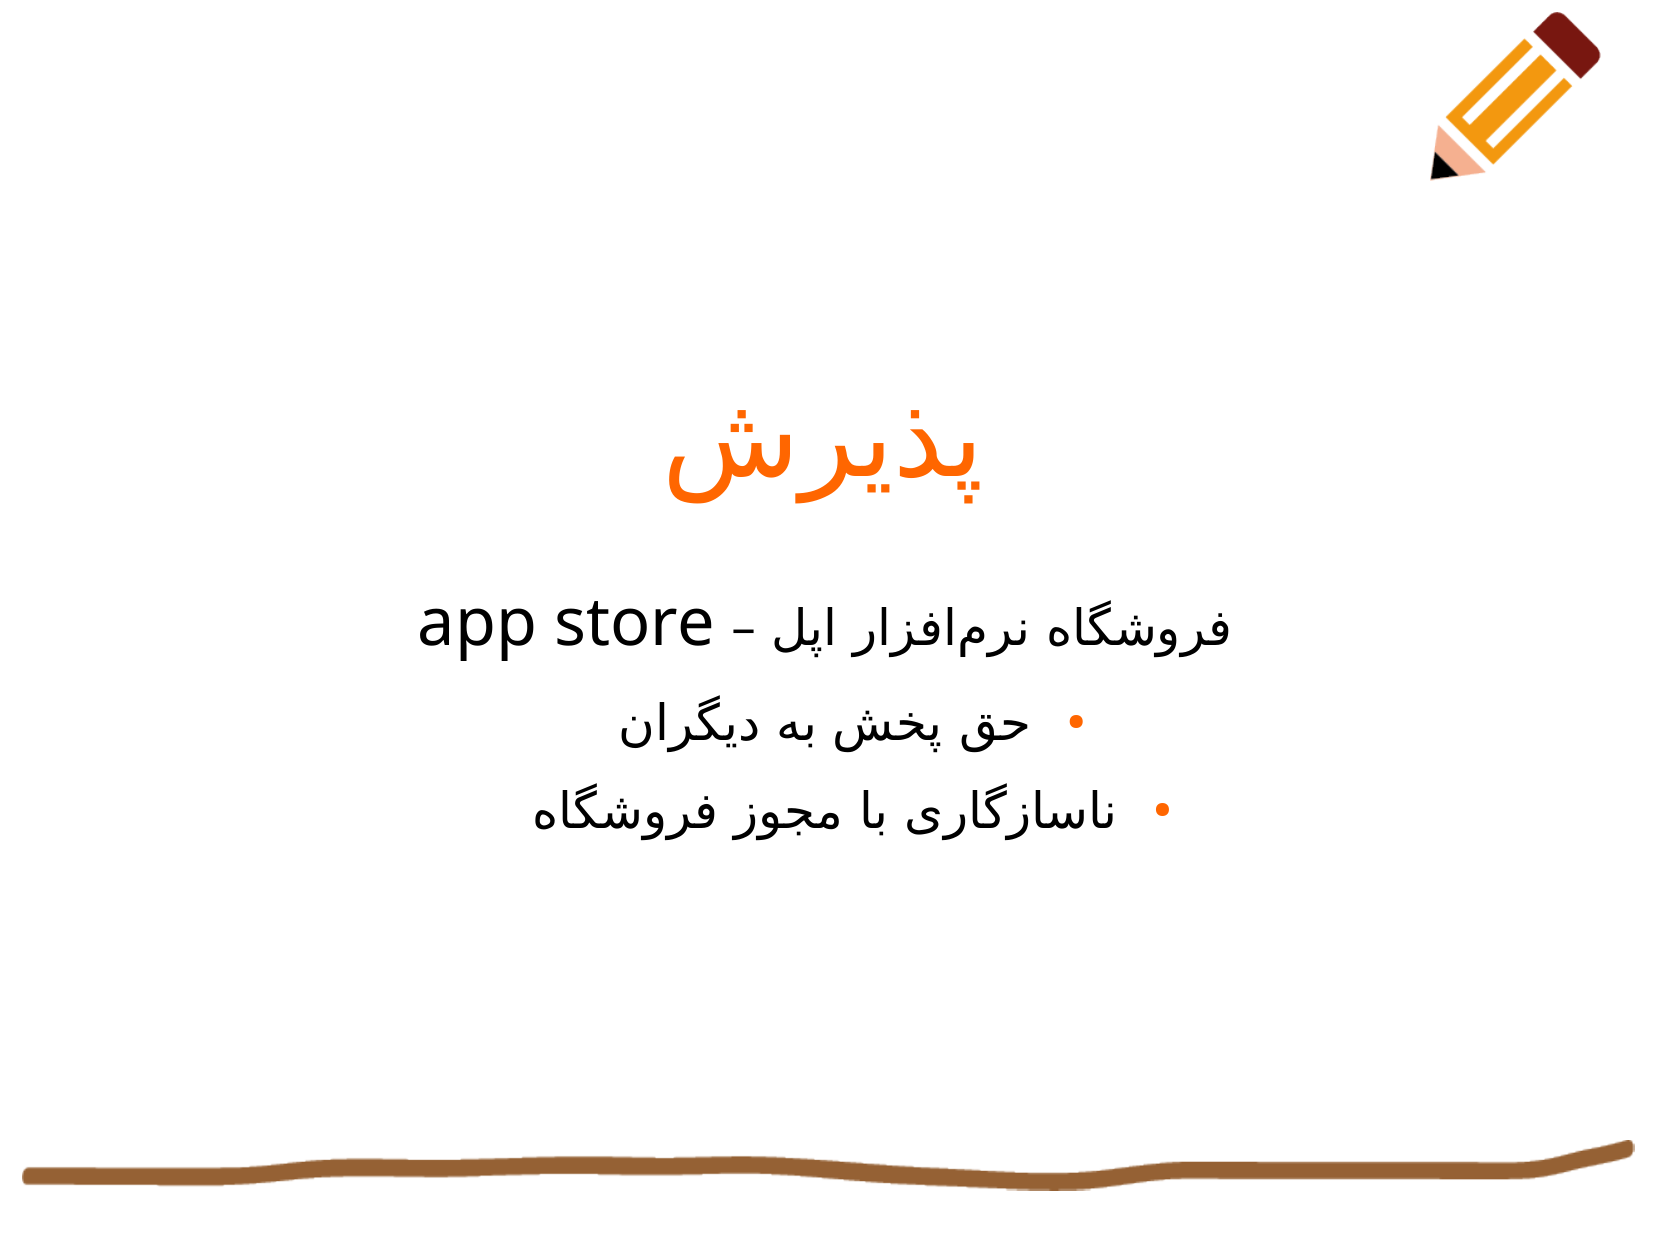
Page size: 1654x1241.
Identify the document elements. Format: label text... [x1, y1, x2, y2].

picture [1430, 12, 1601, 181]
title پذیرش [150, 360, 1497, 515]
list فروشگاه نرم‌افزار اپل – app store حق پخش به دیگران ناسازگاری با مجوز فروشگاه [150, 573, 1572, 961]
picture [22, 1140, 1635, 1191]
